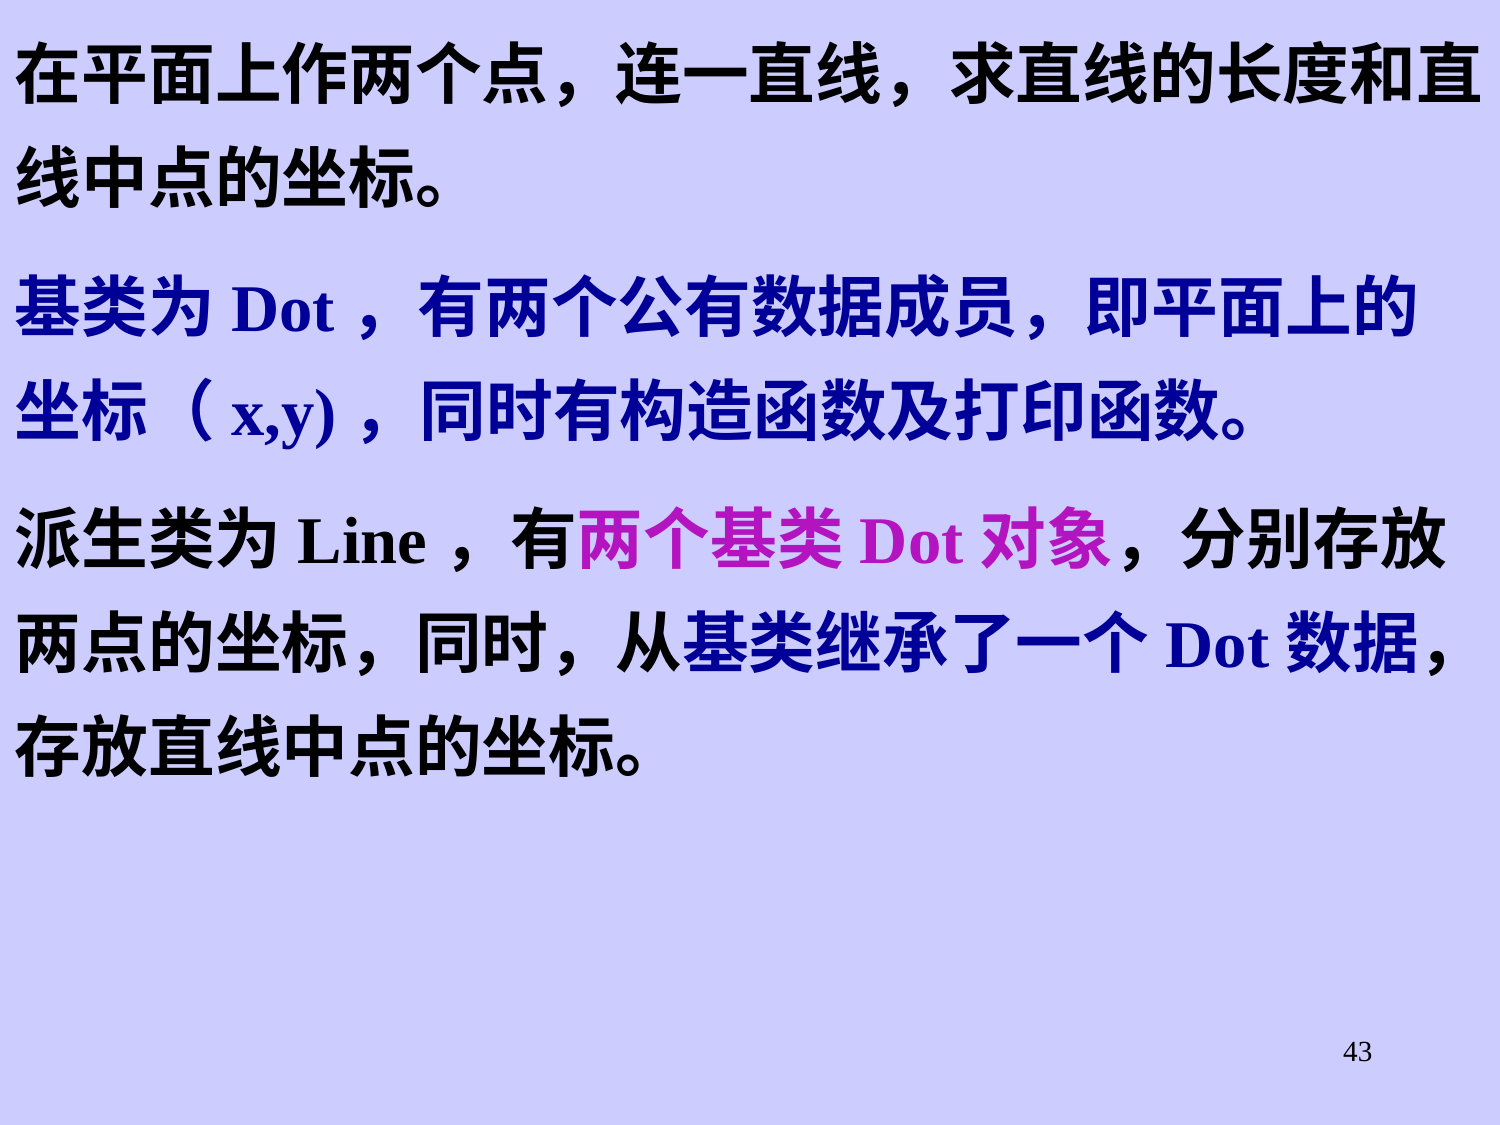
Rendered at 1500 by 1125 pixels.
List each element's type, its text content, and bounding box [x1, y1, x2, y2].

text_box 在平面上作两个点，连一直线，求直线的长度和直线中点的坐标。 基类为Dot，有两个公有数据成员，即平面上的坐标（x,y)，同时有构造函数及打印函数。 派生类为Line，有两个基类Dot对象，分别存放两点的坐标，同时，从基类继承了一个Dot数据，存放直线中点的坐标。 [0, 0, 1500, 793]
text_box <编号> [1074, 1025, 1388, 1101]
